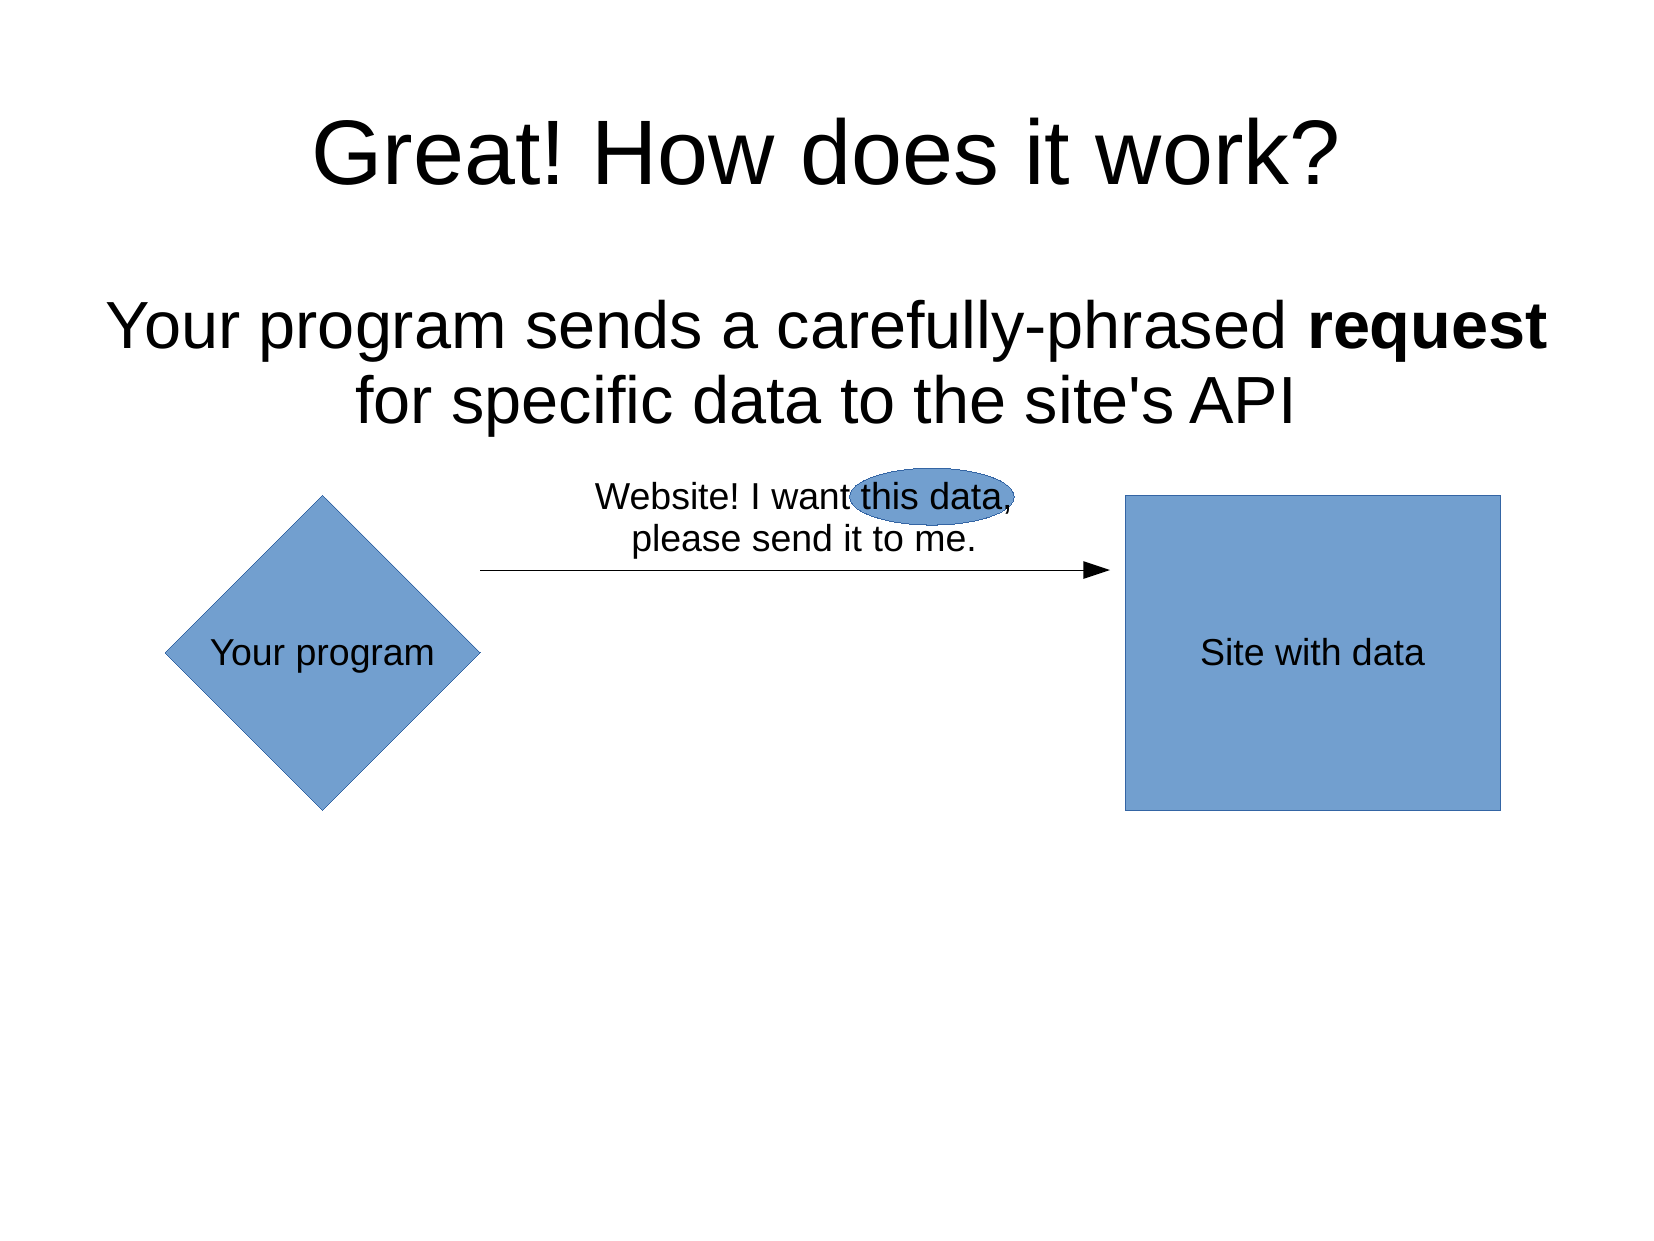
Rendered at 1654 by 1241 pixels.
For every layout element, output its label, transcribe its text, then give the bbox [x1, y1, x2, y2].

title Great! How does it work? [82, 49, 1571, 257]
text_box Site with data [1125, 495, 1501, 811]
subtitle Your program sends a carefully-phrased request for specific data to the site's API [82, 287, 1571, 438]
text_box Website! I want this data, please send it to me. [549, 468, 1060, 567]
text_box Your program [165, 495, 481, 811]
